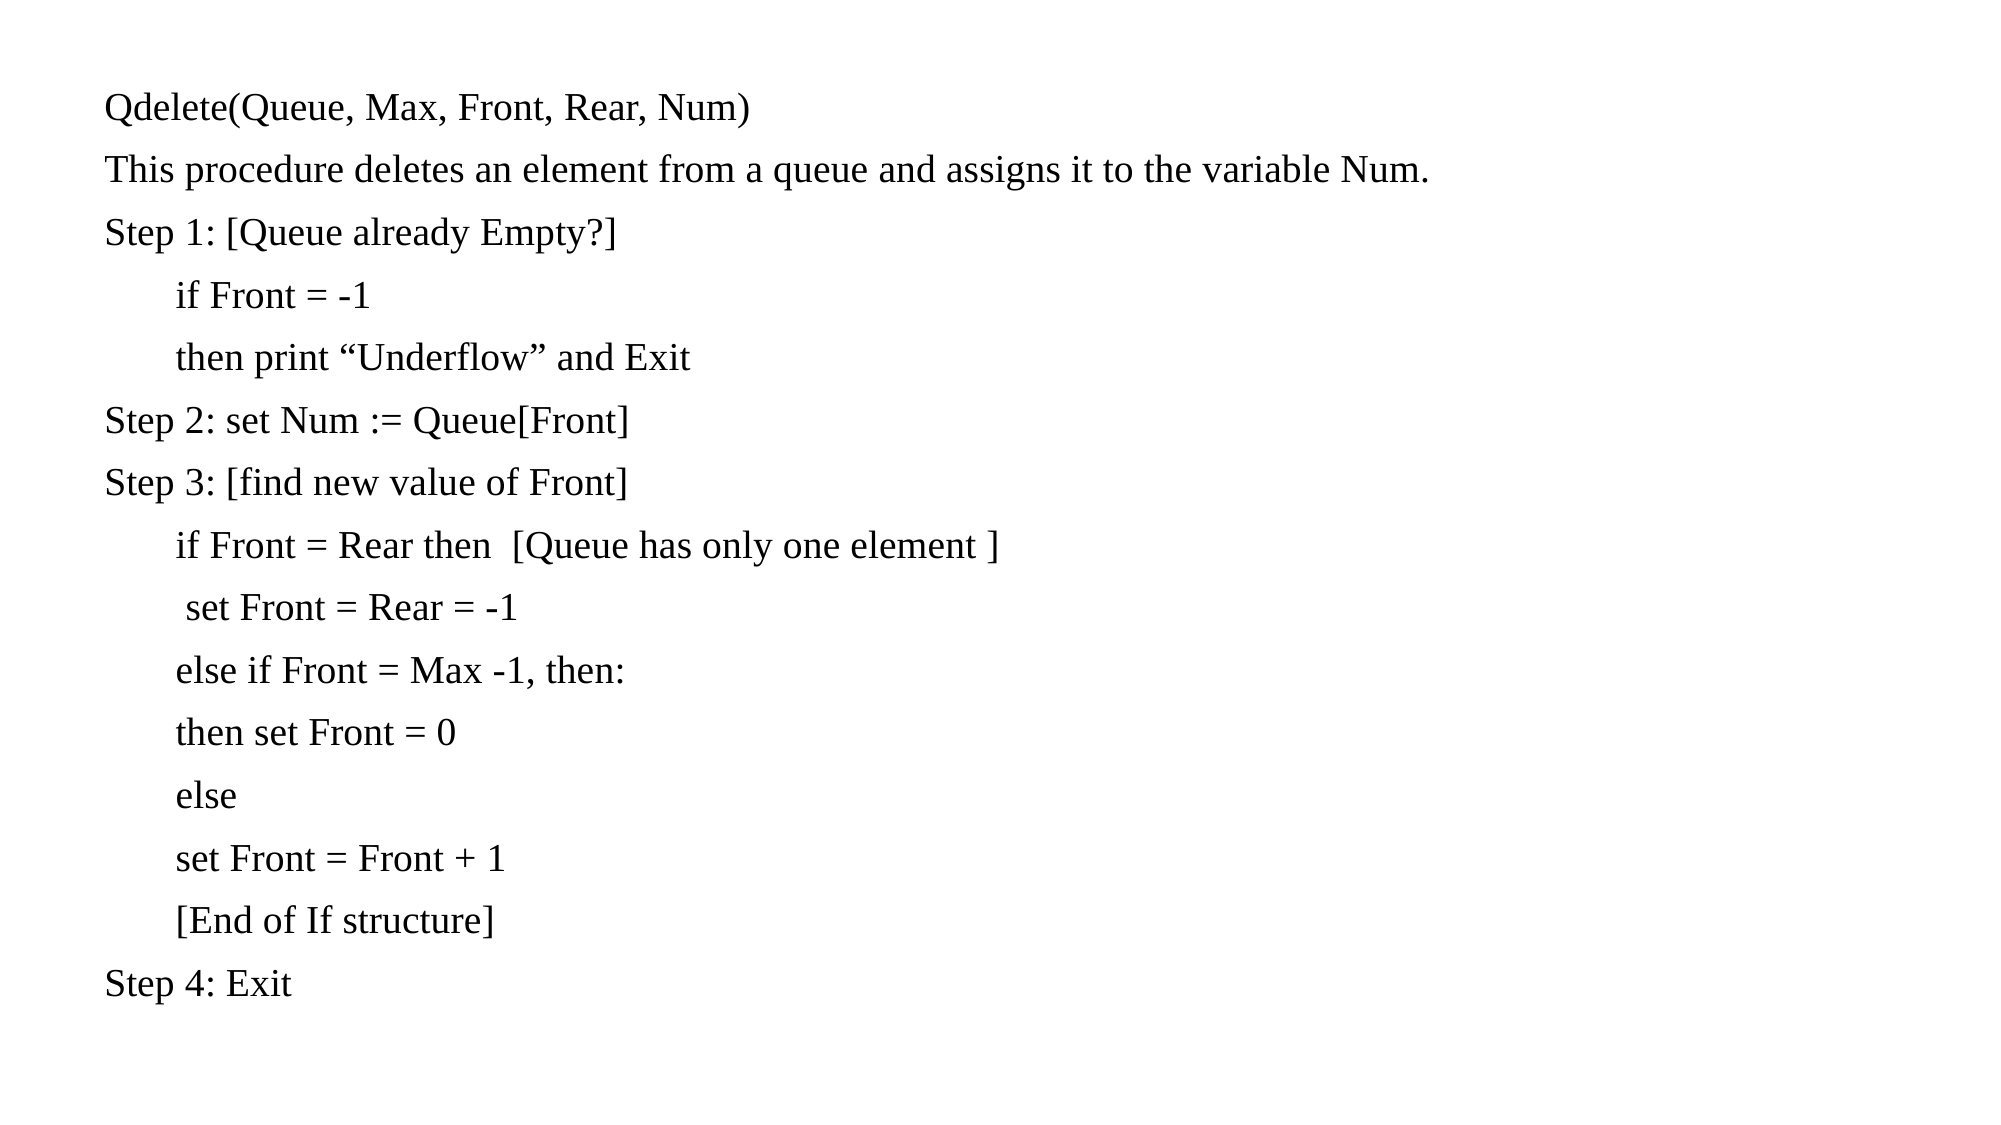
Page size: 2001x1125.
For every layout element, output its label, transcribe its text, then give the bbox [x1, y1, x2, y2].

list Qdelete(Queue, Max, Front, Rear, Num) This procedure deletes an element from a queue and assigns it to the variable Num. Step 1: [Queue already Empty?] if Front = -1 then print “Underflow” and Exit Step 2: set Num := Queue[Front] Step 3: [find new value of Front] if Front = Rear then [Queue has only one element ] set Front = Rear = -1 else if Front = Max -1, then: then set Front = 0 else set Front = Front + 1 [End of If structure] Step 4: Exit [89, 78, 1863, 1014]
